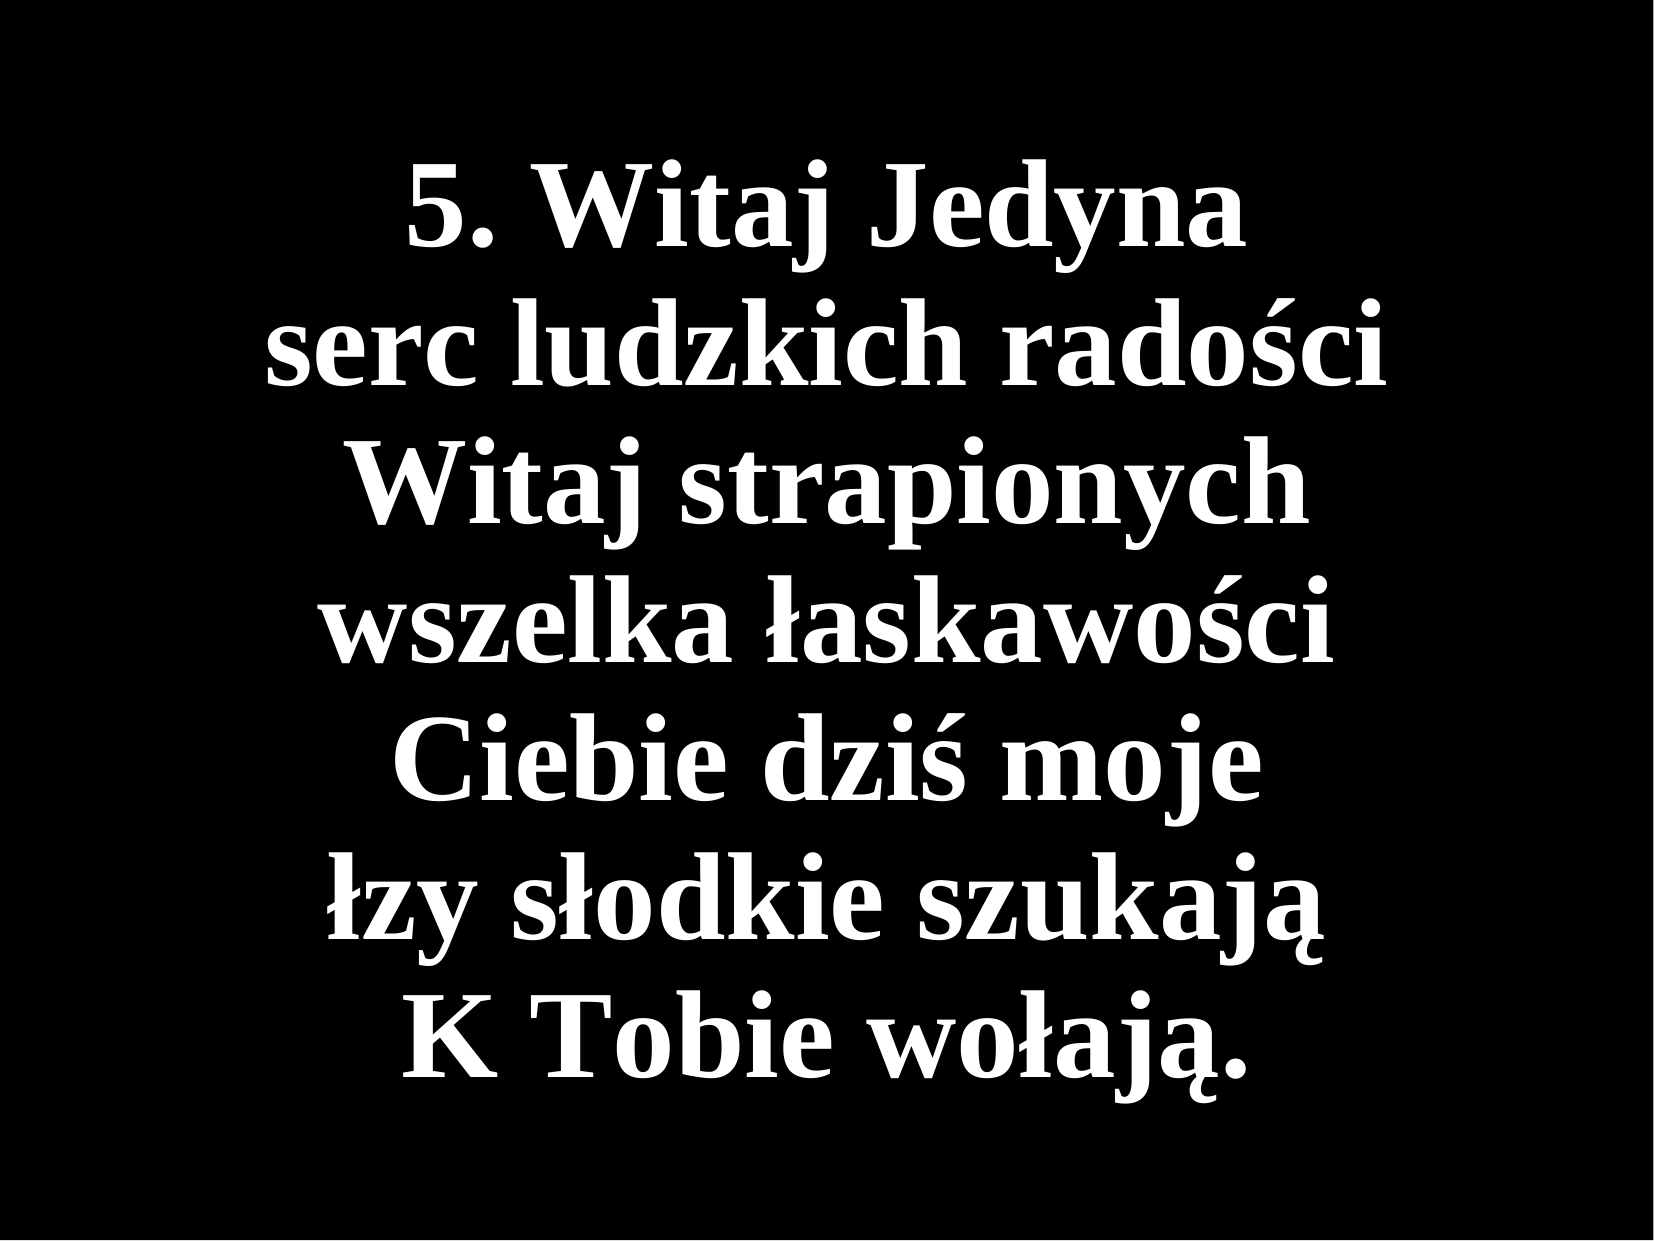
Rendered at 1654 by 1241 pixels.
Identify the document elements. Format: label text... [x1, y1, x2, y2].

title 5. Witaj Jedyna serc ludzkich radości Witaj strapionych wszelka łaskawości Ciebie dziś moje łzy słodkie szukają K Tobie wołają. [0, 0, 1654, 1241]
